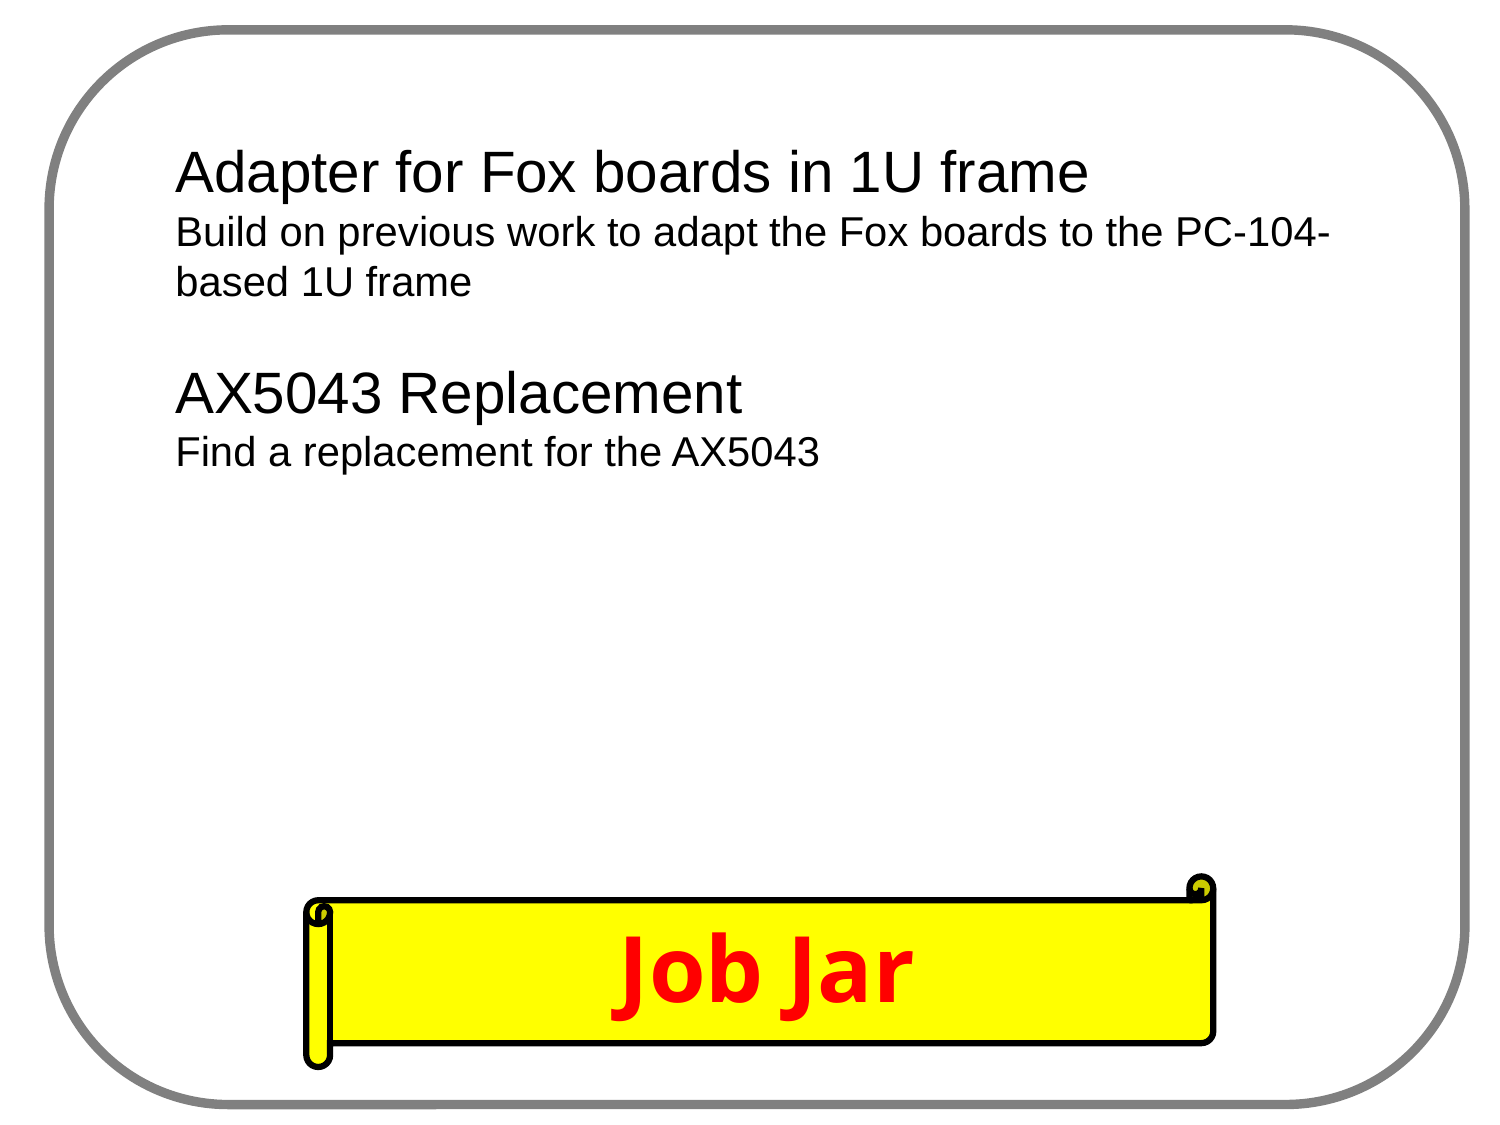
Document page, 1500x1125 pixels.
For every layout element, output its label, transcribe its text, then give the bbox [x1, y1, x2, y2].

text_box [306, 1028, 1214, 1068]
text_box Adapter for Fox boards in 1U frame Build on previous work to adapt the Fox boards to the PC-104-based 1U frame AX5043 Replacement Find a replacement for the AX5043 [160, 127, 1360, 483]
text_box [310, 876, 1214, 903]
text_box Job Jar [260, 903, 1273, 1028]
